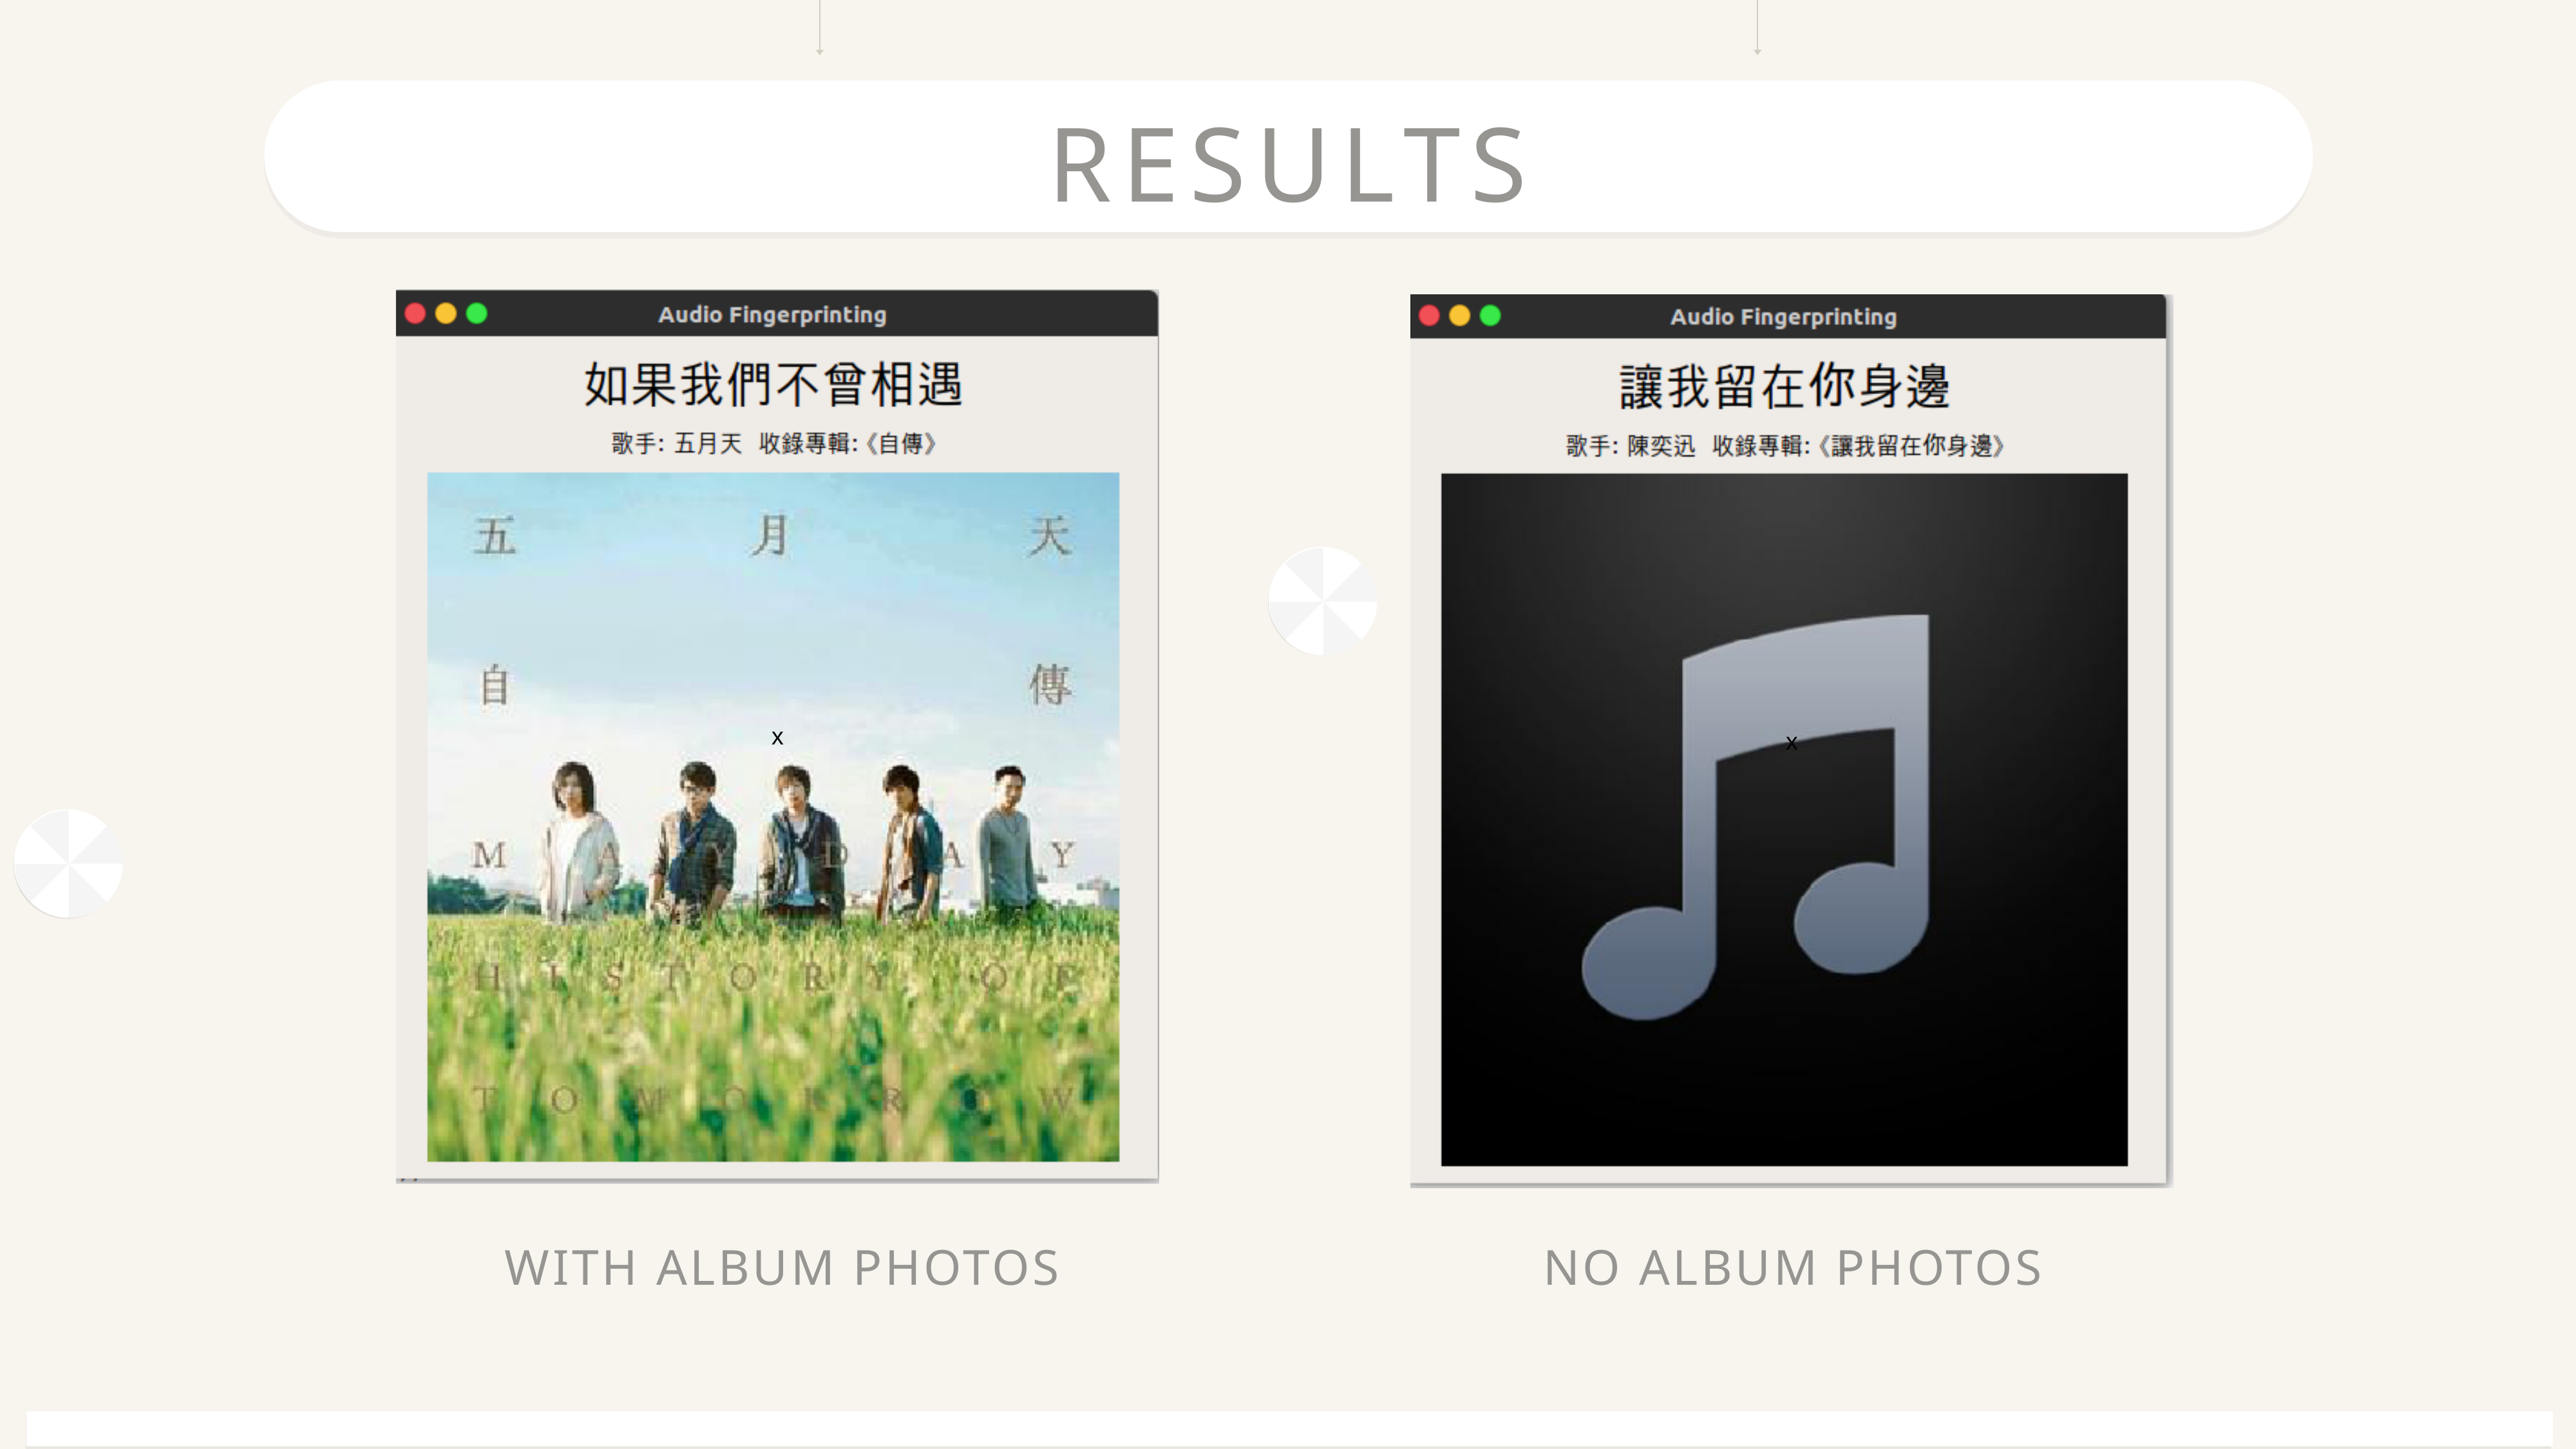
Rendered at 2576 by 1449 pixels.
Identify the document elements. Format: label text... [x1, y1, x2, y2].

title results [398, 91, 2178, 231]
list no Album photos [1461, 1208, 2126, 1295]
list With Album photos [450, 1208, 1115, 1295]
picture [1410, 294, 2174, 1189]
picture [395, 289, 1160, 1184]
